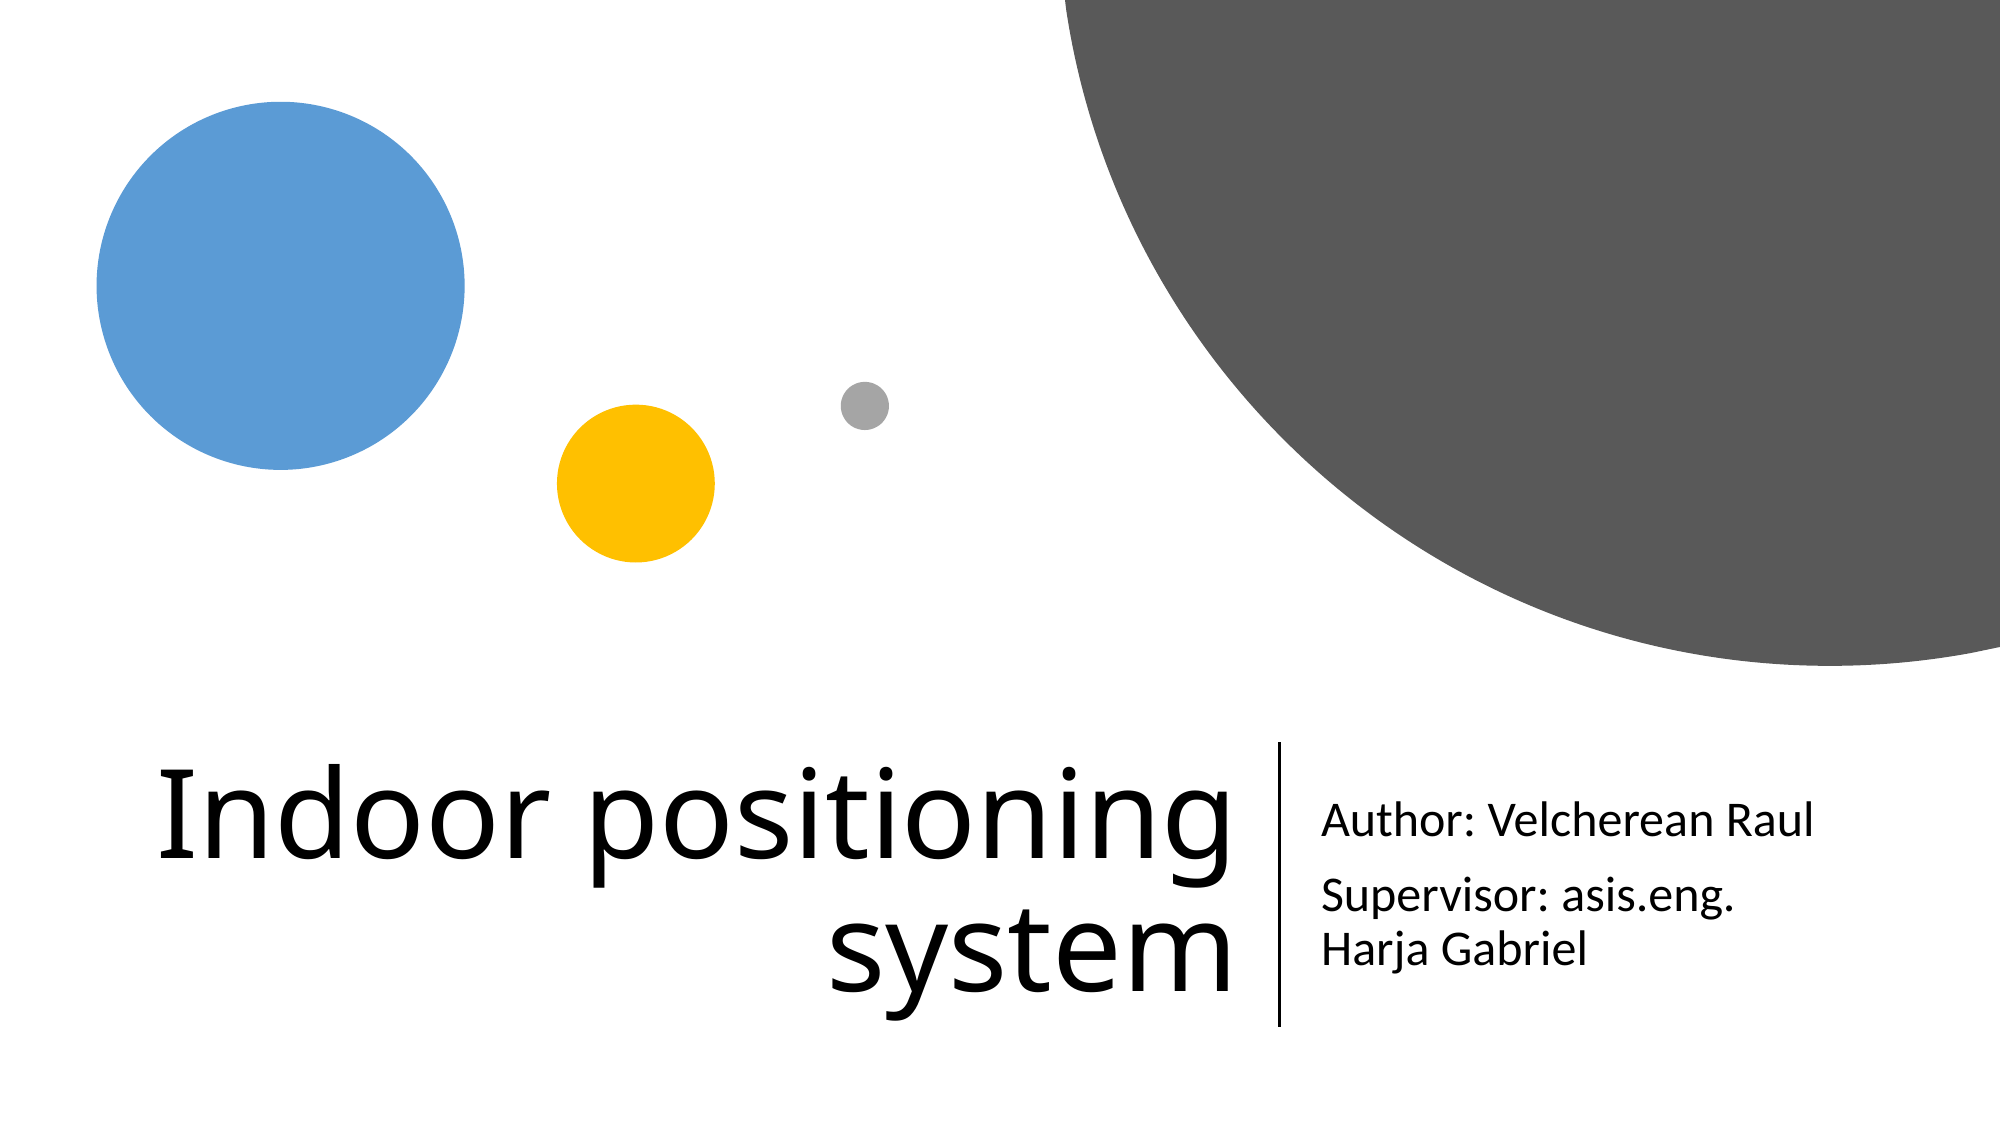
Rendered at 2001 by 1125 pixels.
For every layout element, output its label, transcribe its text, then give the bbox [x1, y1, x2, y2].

text_box [0, 0, 2000, 1125]
title Indoor positioning system [137, 742, 1254, 1028]
subtitle Author: Velcherean Raul Supervisor: asis.eng. Harja Gabriel [1306, 742, 1841, 1028]
